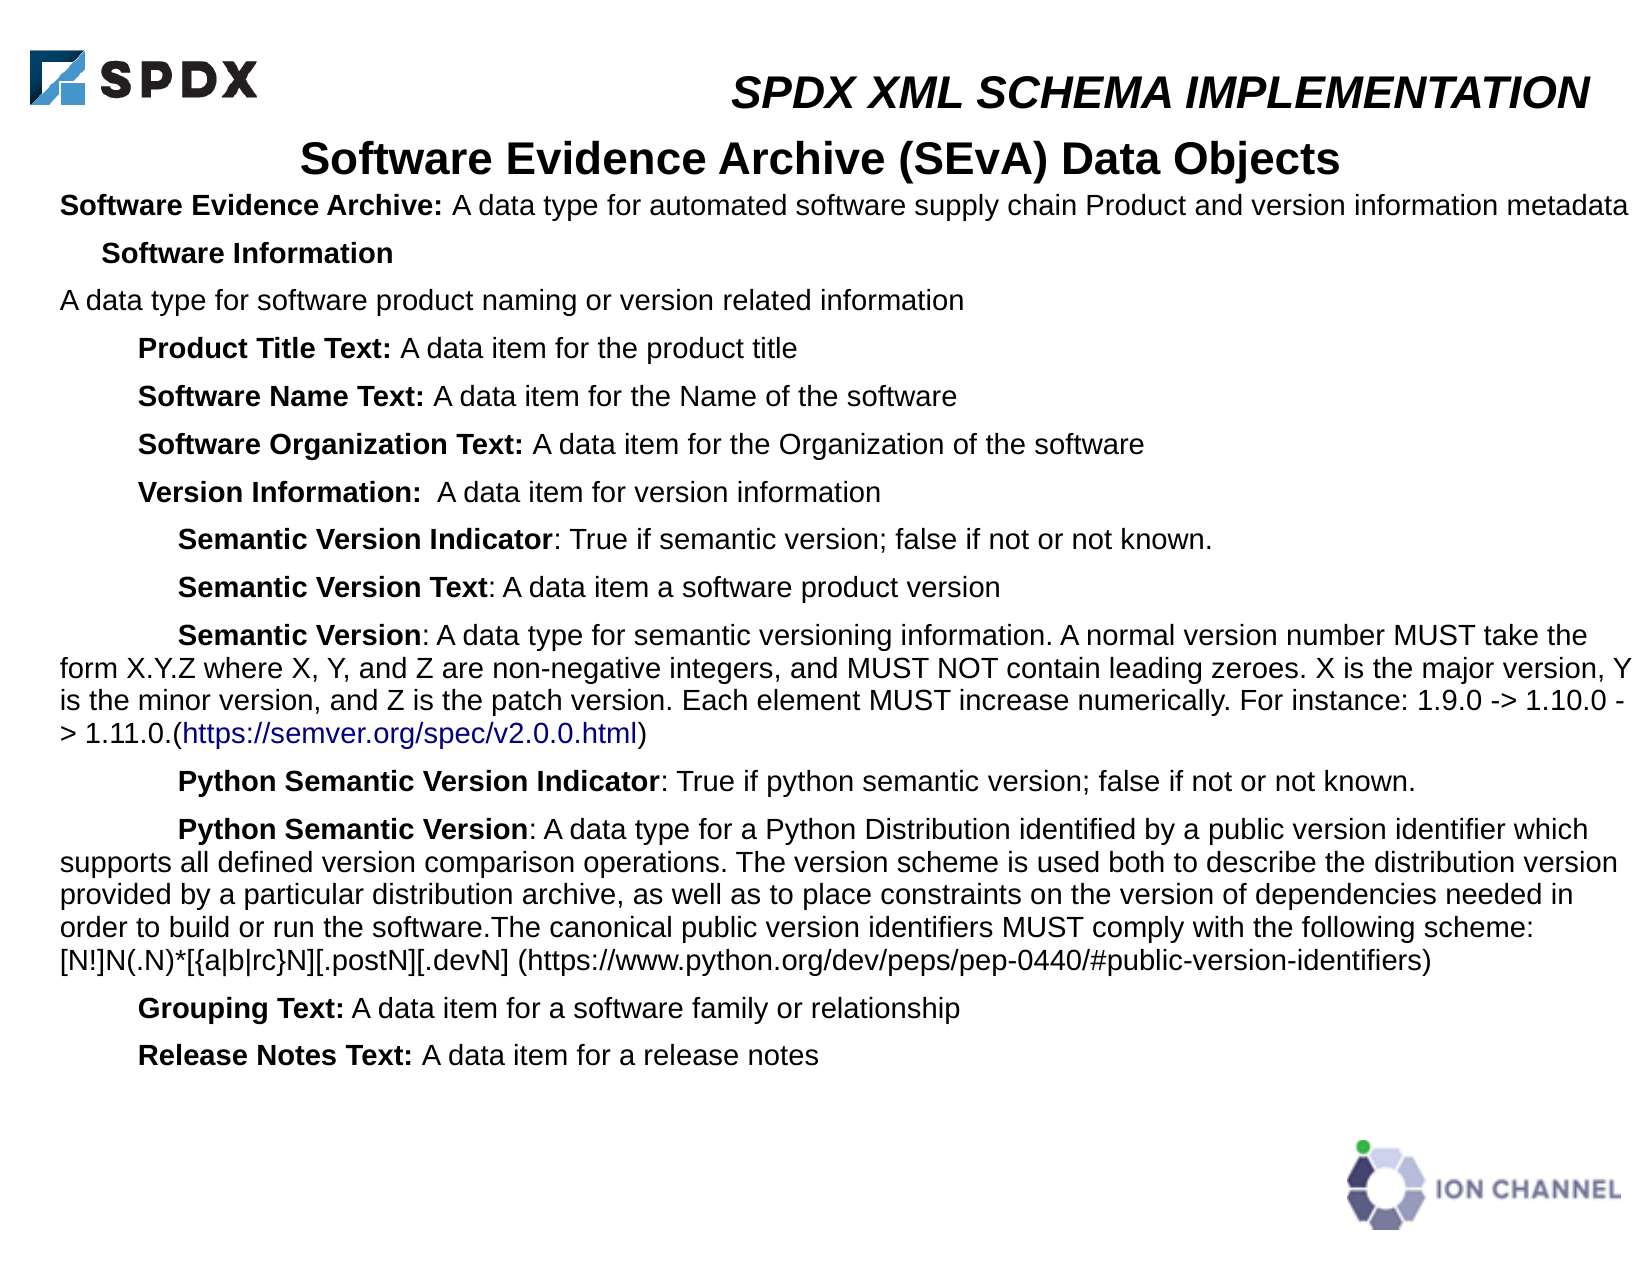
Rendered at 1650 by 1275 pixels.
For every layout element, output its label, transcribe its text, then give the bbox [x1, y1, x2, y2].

text_box Software Evidence Archive: A data type for automated software supply chain Product and version information metadata Software Information A data type for software product naming or version related information Product Title Text: A data item for the product title Software Name Text: A data item for the Name of the software Software Organization Text: A data item for the Organization of the software Version Information: A data item for version information Semantic Version Indicator: True if semantic version; false if not or not known. Semantic Version Text: A data item a software product version Semantic Version: A data type for semantic versioning information. A normal version number MUST take the form X.Y.Z where X, Y, and Z are non-negative integers, and MUST NOT contain leading zeroes. X is the major version, Y is the minor version, and Z is the patch version. Each element MUST increase numerically. For instance: 1.9.0 -> 1.10.0 -> 1.11.0.(https://semver.org/spec/v2.0.0.html) Python Semantic Version Indicator: True if python semantic version; false if not or not known. Python Semantic Version: A data type for a Python Distribution identified by a public version identifier which supports all defined version comparison operations. The version scheme is used both to describe the distribution version provided by a particular distribution archive, as well as to place constraints on the version of dependencies needed in order to build or run the software.The canonical public version identifiers MUST comply with the following scheme: [N!]N(.N)*[{a|b|rc}N][.postN][.devN] (https://www.python.org/dev/peps/pep-0440/#public-version-identifiers) Grouping Text: A data item for a software family or relationship Release Notes Text: A data item for a release notes [45, 181, 1650, 1174]
text_box SPDX XML SCHEMA IMPLEMENTATION [690, 59, 1606, 121]
picture [30, 29, 257, 105]
text_box Software Evidence Archive (SEvA) Data Objects [285, 125, 1357, 181]
picture [1347, 1174, 1621, 1231]
